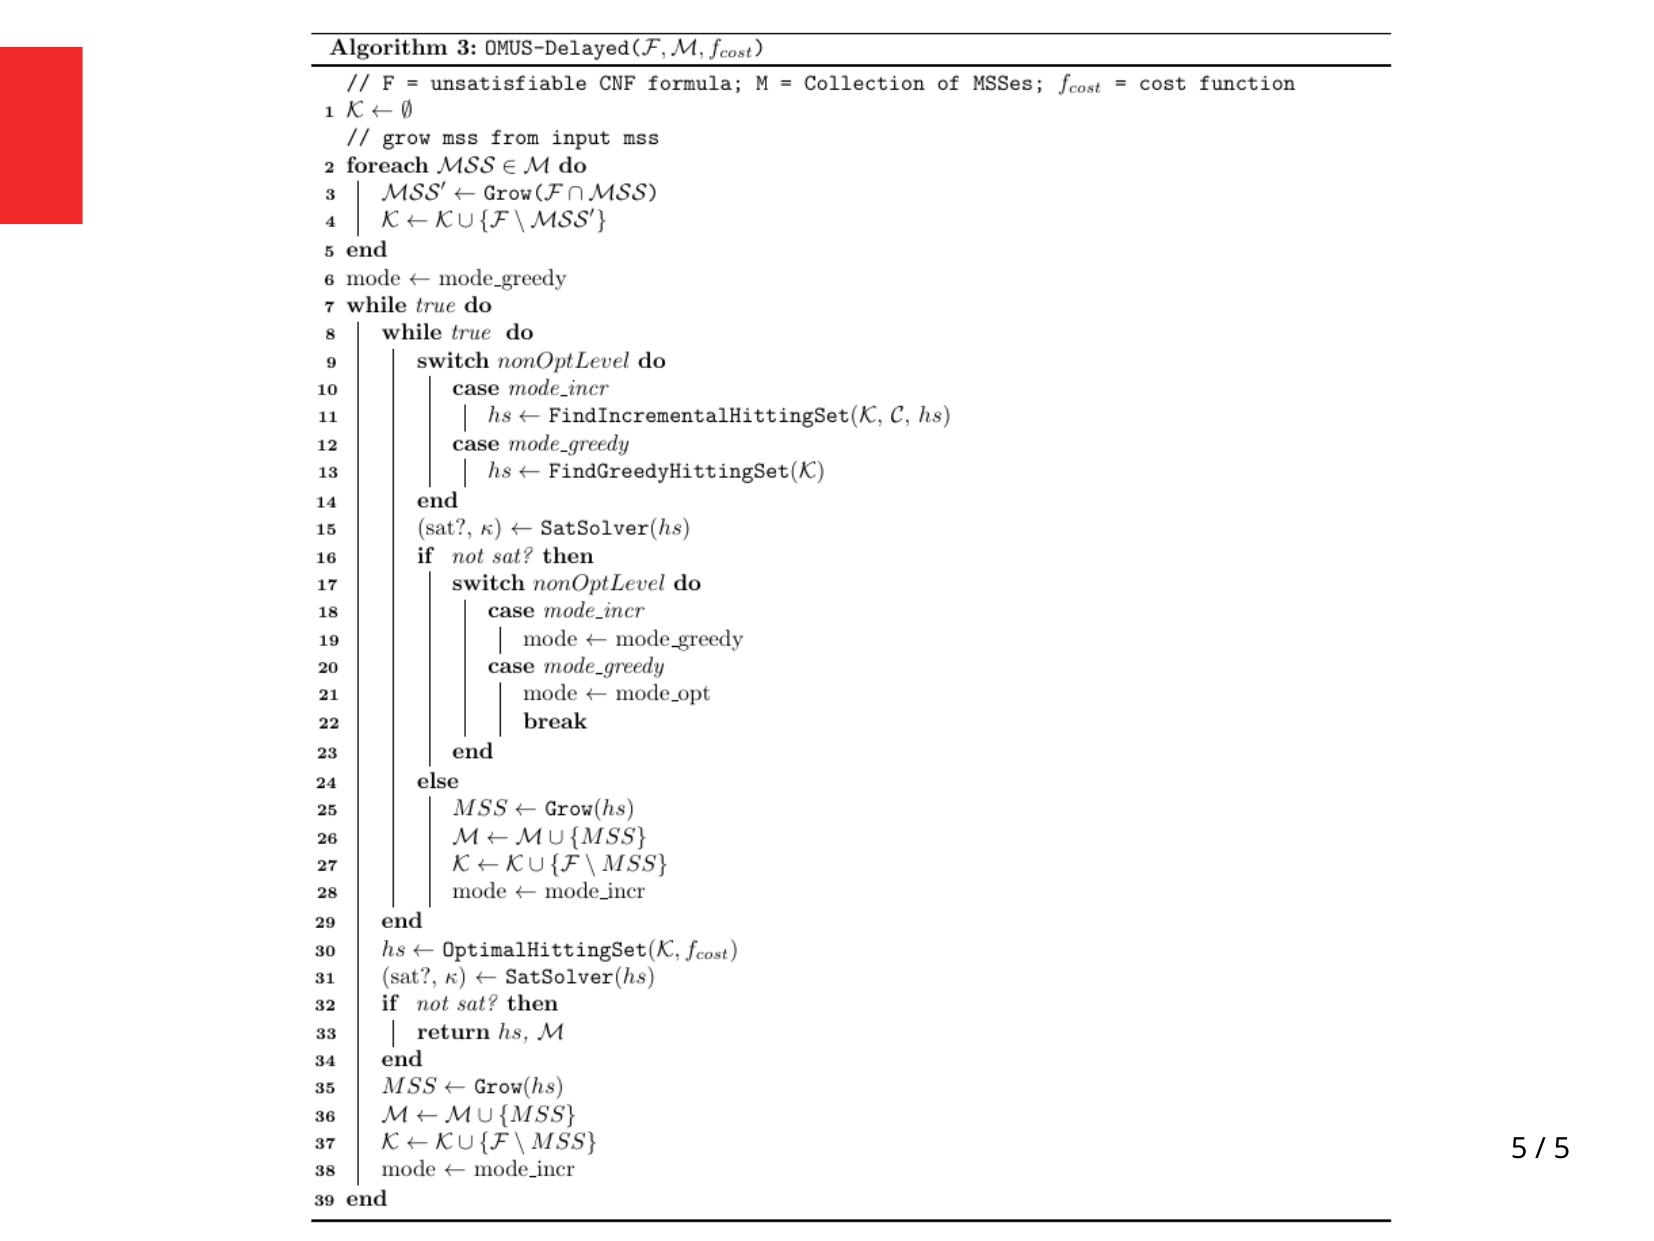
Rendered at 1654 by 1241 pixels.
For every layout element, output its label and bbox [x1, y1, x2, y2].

picture [302, 25, 1394, 1229]
